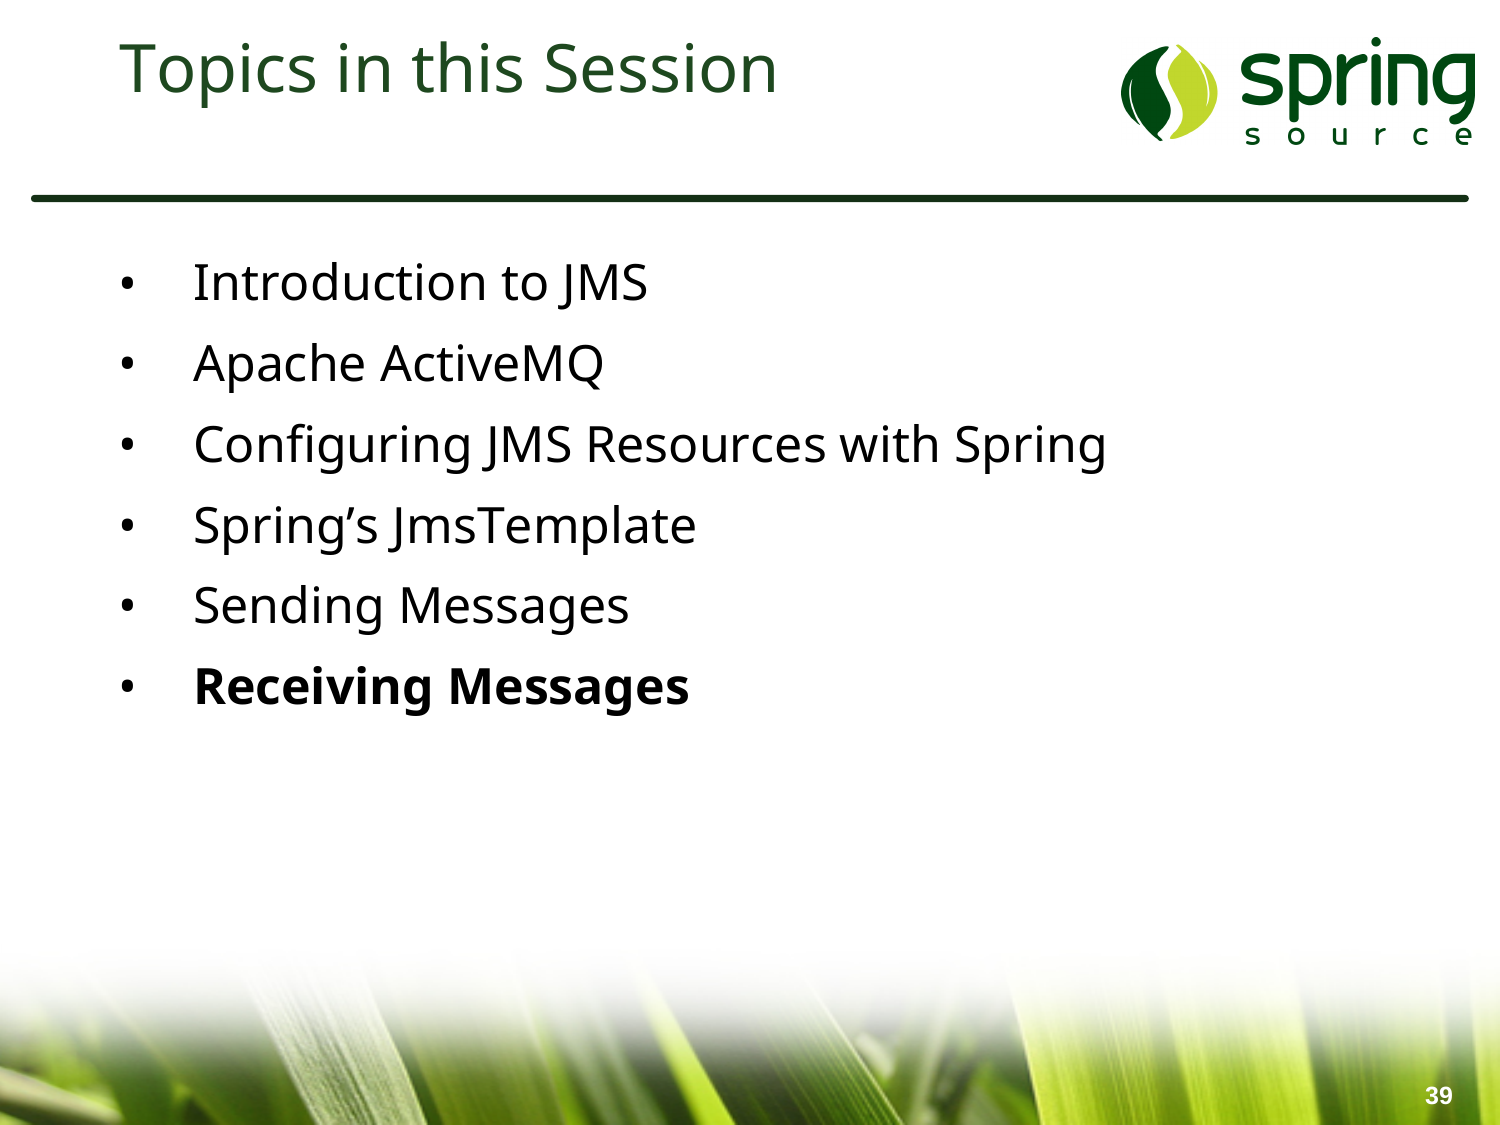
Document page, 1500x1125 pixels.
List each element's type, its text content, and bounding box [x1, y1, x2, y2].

title Topics in this Session [104, 13, 1137, 177]
picture [0, 944, 1500, 1125]
picture [1137, 37, 1475, 145]
list Introduction to JMS Apache ActiveMQ Configuring JMS Resources with Spring Spring’s JmsTemplate Sending Messages Receiving Messages [103, 239, 1394, 903]
